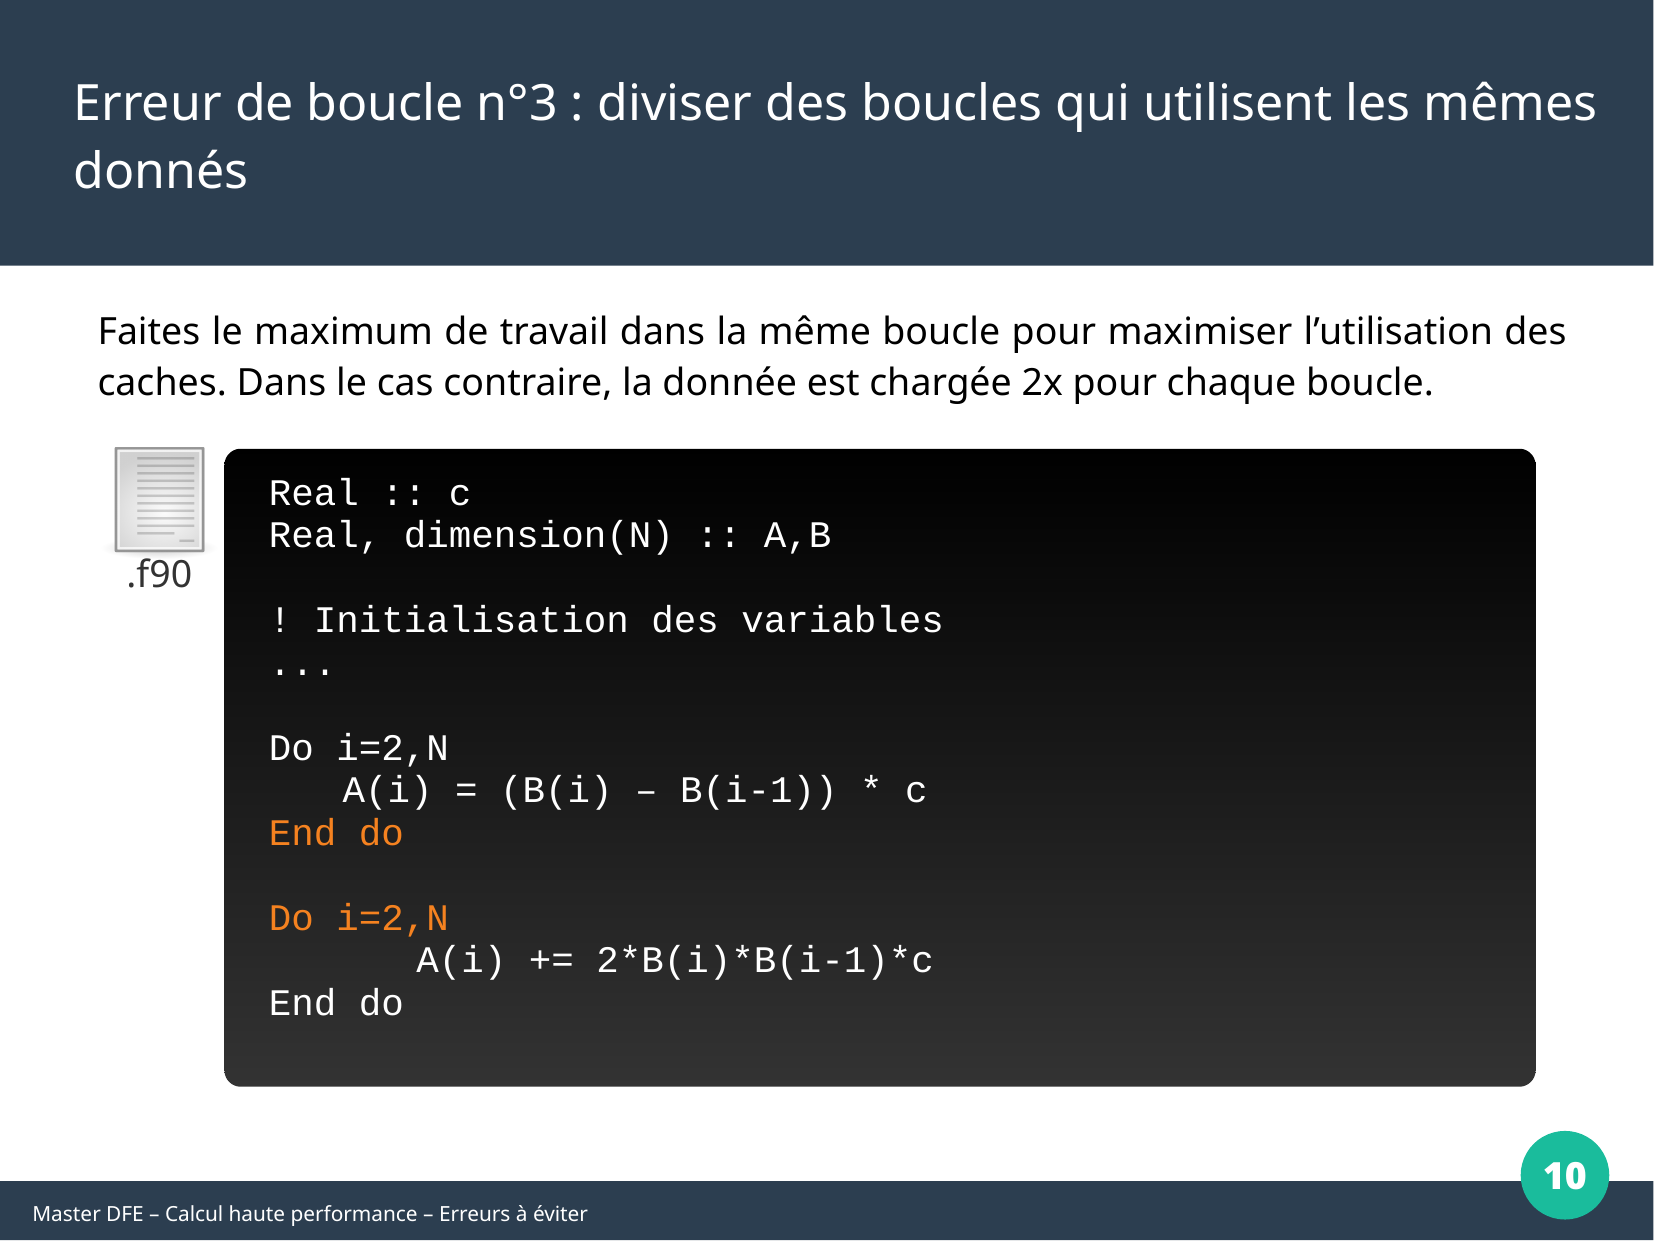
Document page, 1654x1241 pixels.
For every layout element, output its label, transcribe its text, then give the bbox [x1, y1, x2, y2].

text_box Real :: c Real, dimension(N) :: A,B ! Initialisation des variables ... Do i=2,N A(i) = (B(i) – B(i-1)) * c End do Do i=2,N A(i) += 2*B(i)*B(i-1)*c End do [253, 466, 1524, 1035]
text_box Faites le maximum de travail dans la même boucle pour maximiser l’utilisation des caches. Dans le cas contraire, la donnée est chargée 2x pour chaque boucle. [82, 297, 1583, 414]
picture [100, 442, 219, 539]
text_box Erreur de boucle n°3 : diviser des boucles qui utilisent les mêmes donnés [59, 59, 1619, 209]
text_box [224, 448, 1536, 1087]
text_box .f90 [82, 539, 237, 606]
text_box Master DFE – Calcul haute performance – Erreurs à éviter [17, 1191, 1436, 1235]
